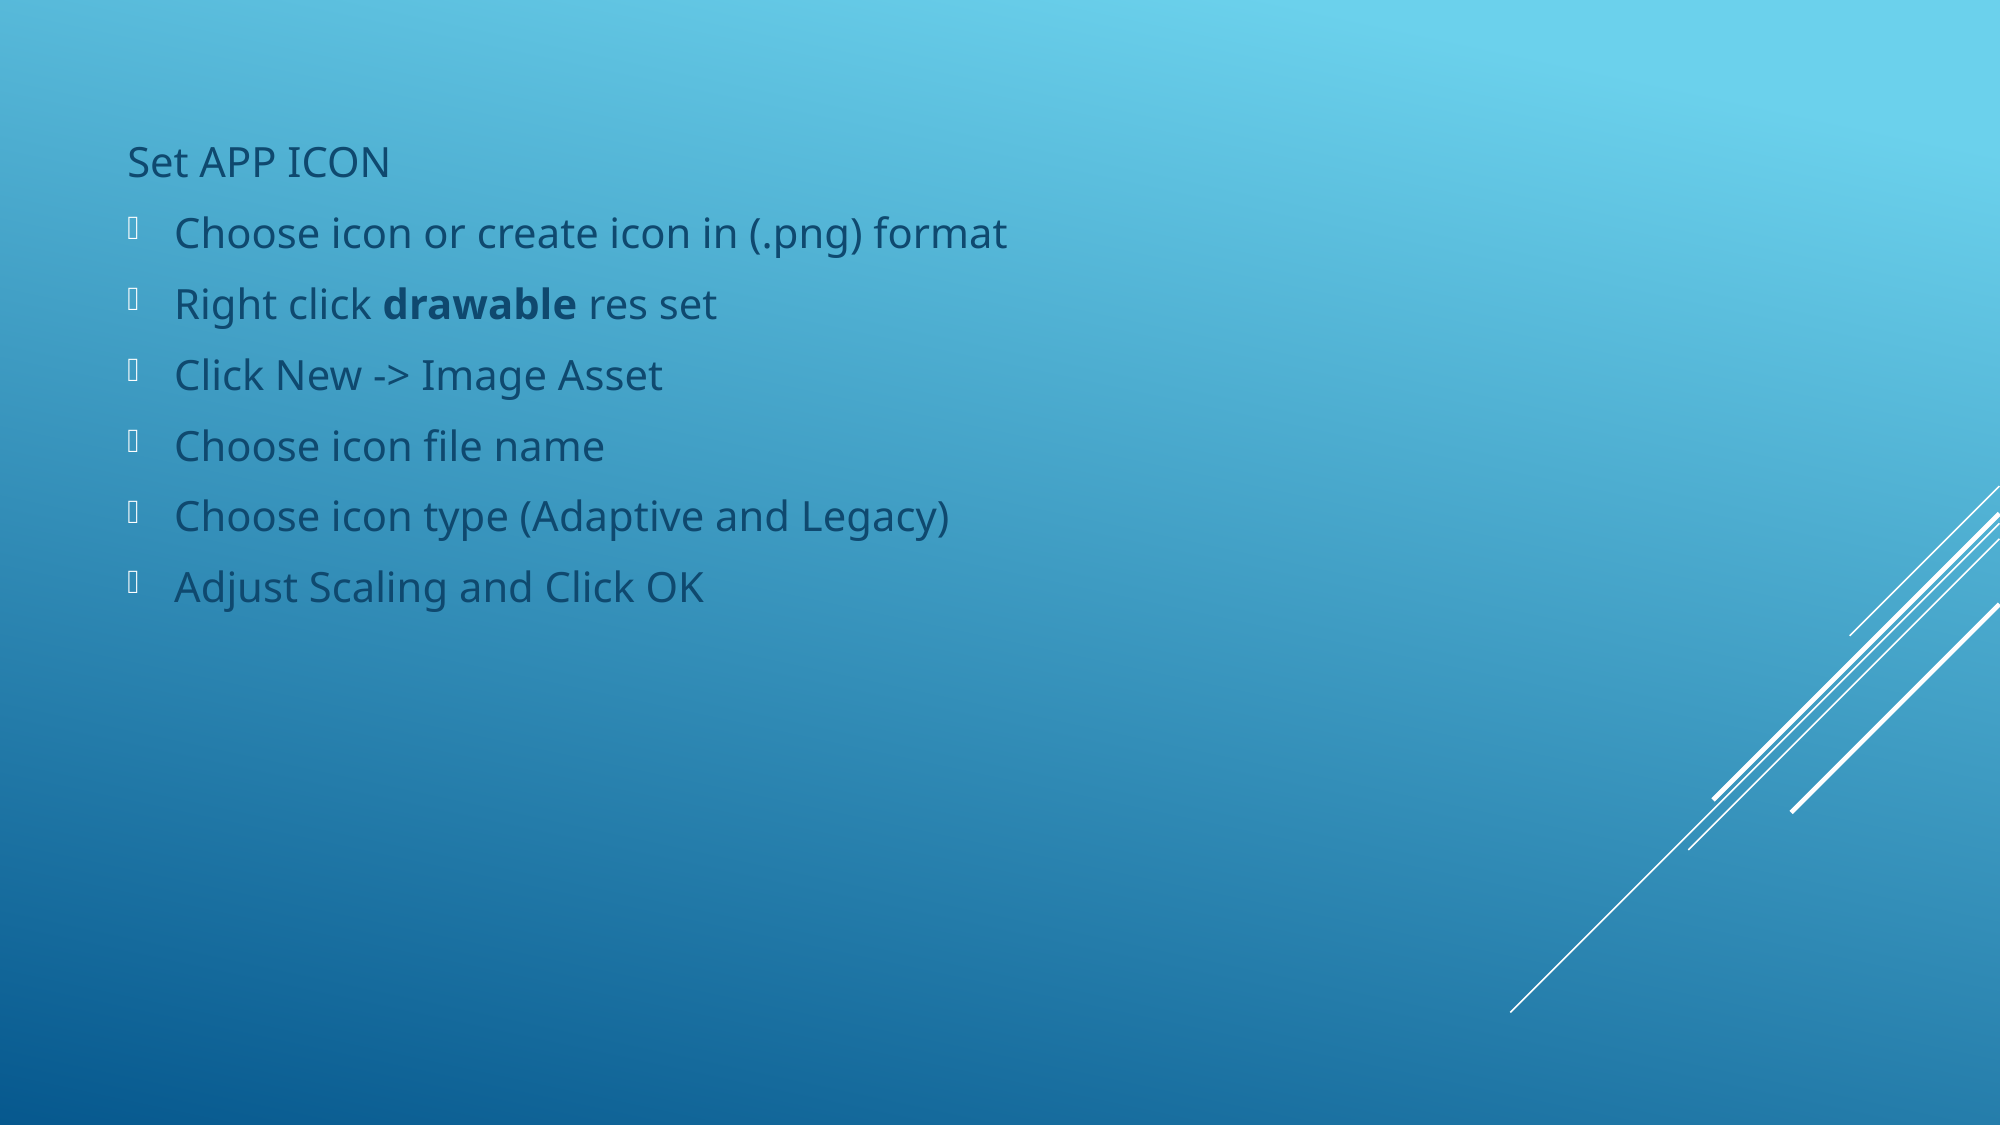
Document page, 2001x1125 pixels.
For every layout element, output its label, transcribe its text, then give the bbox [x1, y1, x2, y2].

list Set APP ICON Choose icon or create icon in (.png) format Right click drawable res set Click New -> Image Asset Choose icon file name Choose icon type (Adaptive and Legacy) Adjust Scaling and Click OK [112, 112, 1513, 706]
